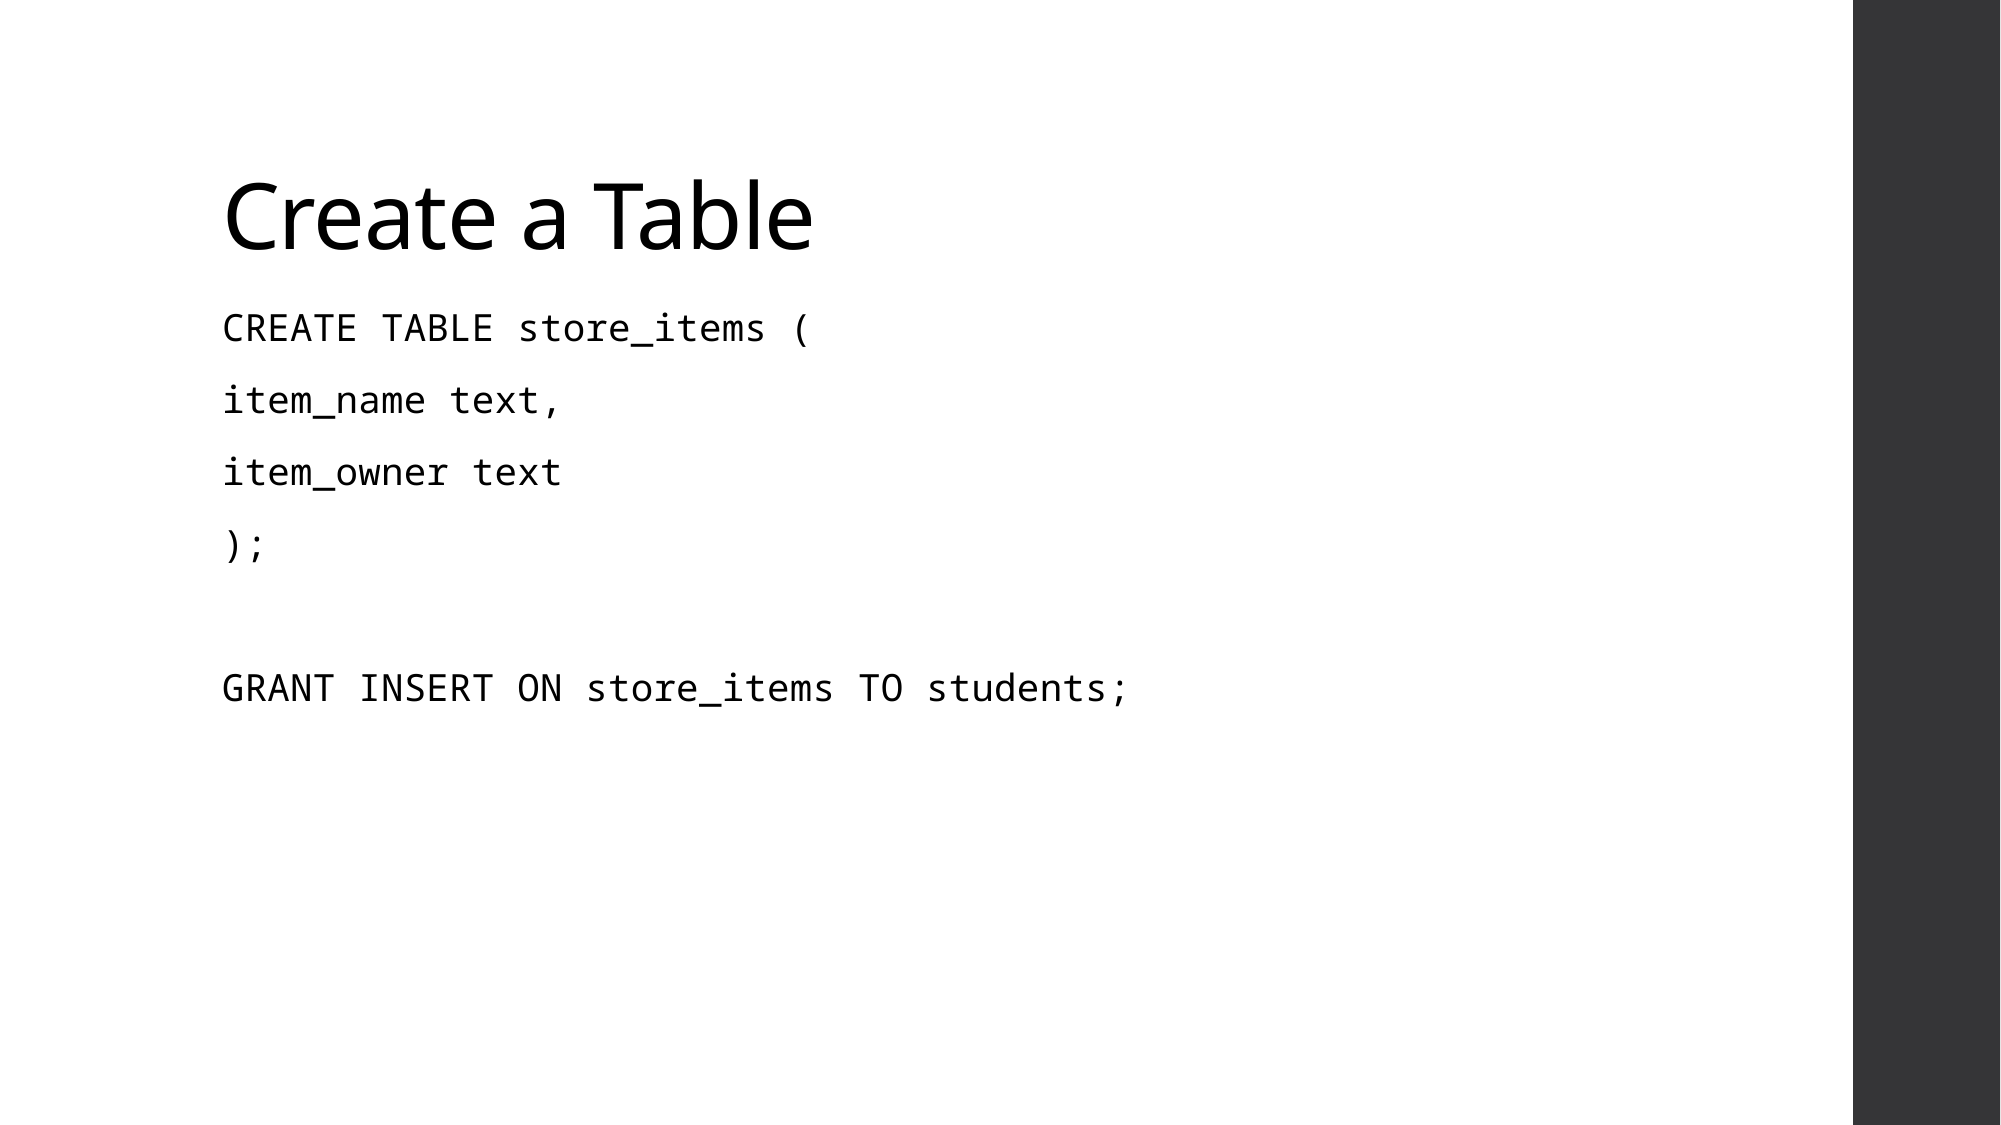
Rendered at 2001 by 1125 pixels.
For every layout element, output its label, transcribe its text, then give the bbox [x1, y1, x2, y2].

list CREATE TABLE store_items ( item_name text, item_owner text ); GRANT INSERT ON store_items TO students; [206, 299, 1617, 1014]
title Create a Table [206, 60, 1797, 278]
